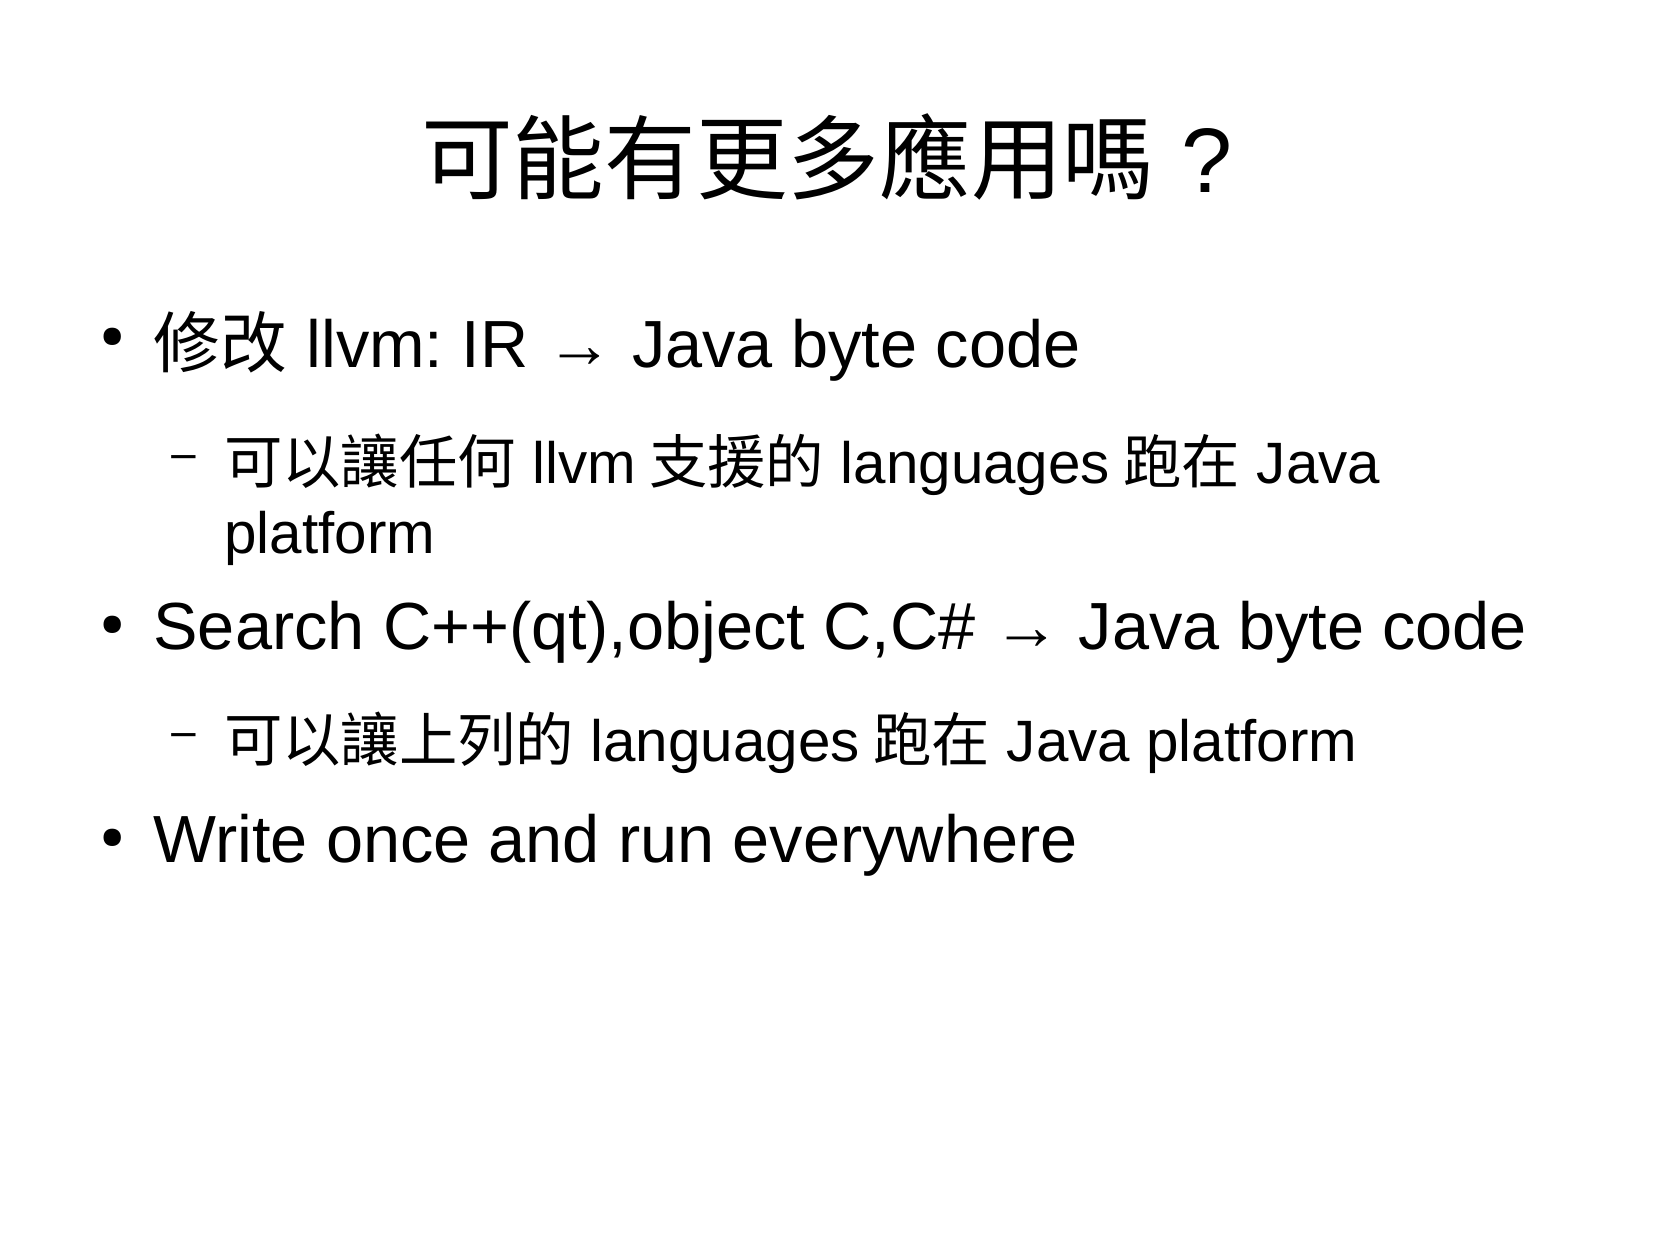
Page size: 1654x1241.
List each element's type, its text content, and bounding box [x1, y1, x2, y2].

list 修改llvm: IR → Java byte code 可以讓任何llvm支援的languages跑在Java platform Search C++(qt),object C,C# → Java byte code 可以讓上列的languages跑在Java platform Write once and run everywhere [82, 290, 1538, 1010]
title 可能有更多應用嗎? [82, 49, 1571, 257]
